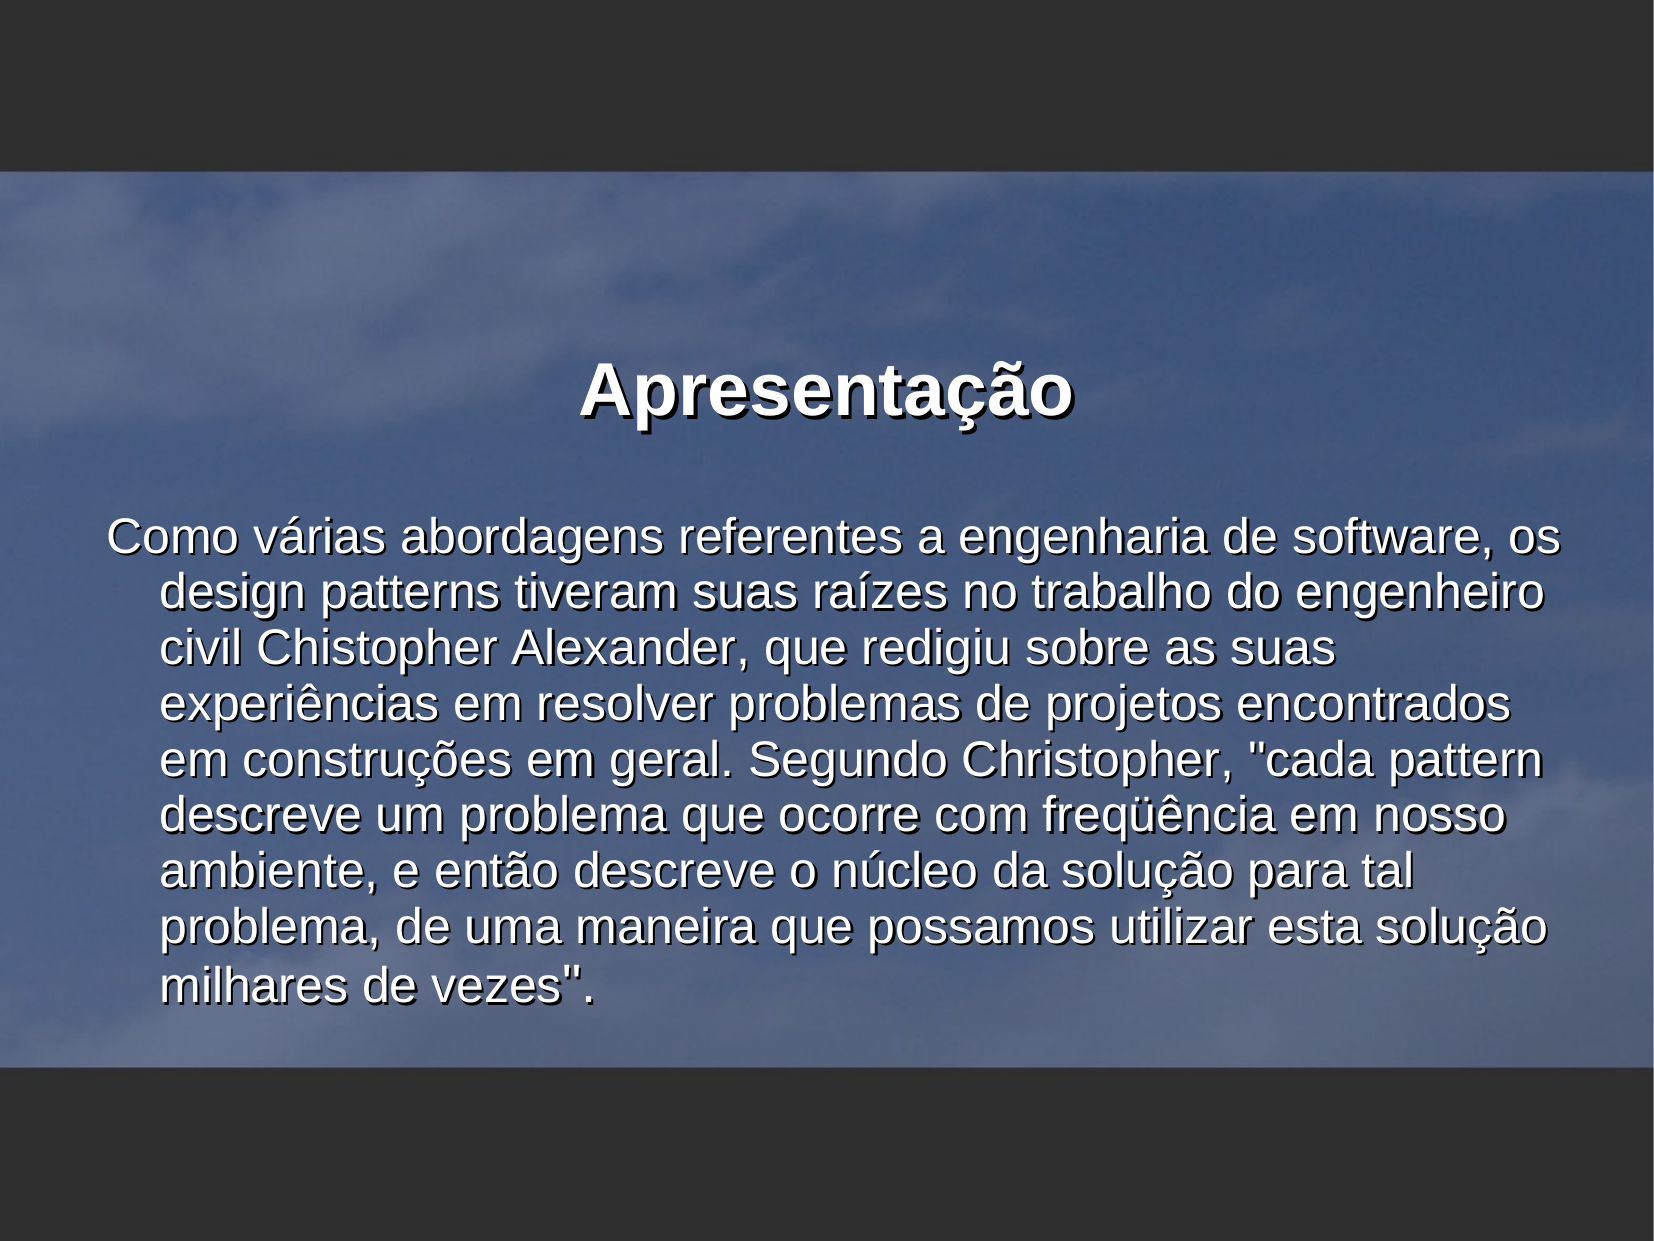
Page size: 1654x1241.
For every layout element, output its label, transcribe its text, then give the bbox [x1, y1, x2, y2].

picture [0, 0, 1654, 1241]
title Apresentação [88, 301, 1565, 479]
list Como várias abordagens referentes a engenharia de software, os design patterns tiveram suas raízes no trabalho do engenheiro civil Chistopher Alexander, que redigiu sobre as suas experiências em resolver problemas de projetos encontrados em construções em geral. Segundo Christopher, "cada pattern descreve um problema que ocorre com freqüência em nosso ambiente, e então descreve o núcleo da solução para tal problema, de uma maneira que possamos utilizar esta solução milhares de vezes". [88, 507, 1565, 1015]
